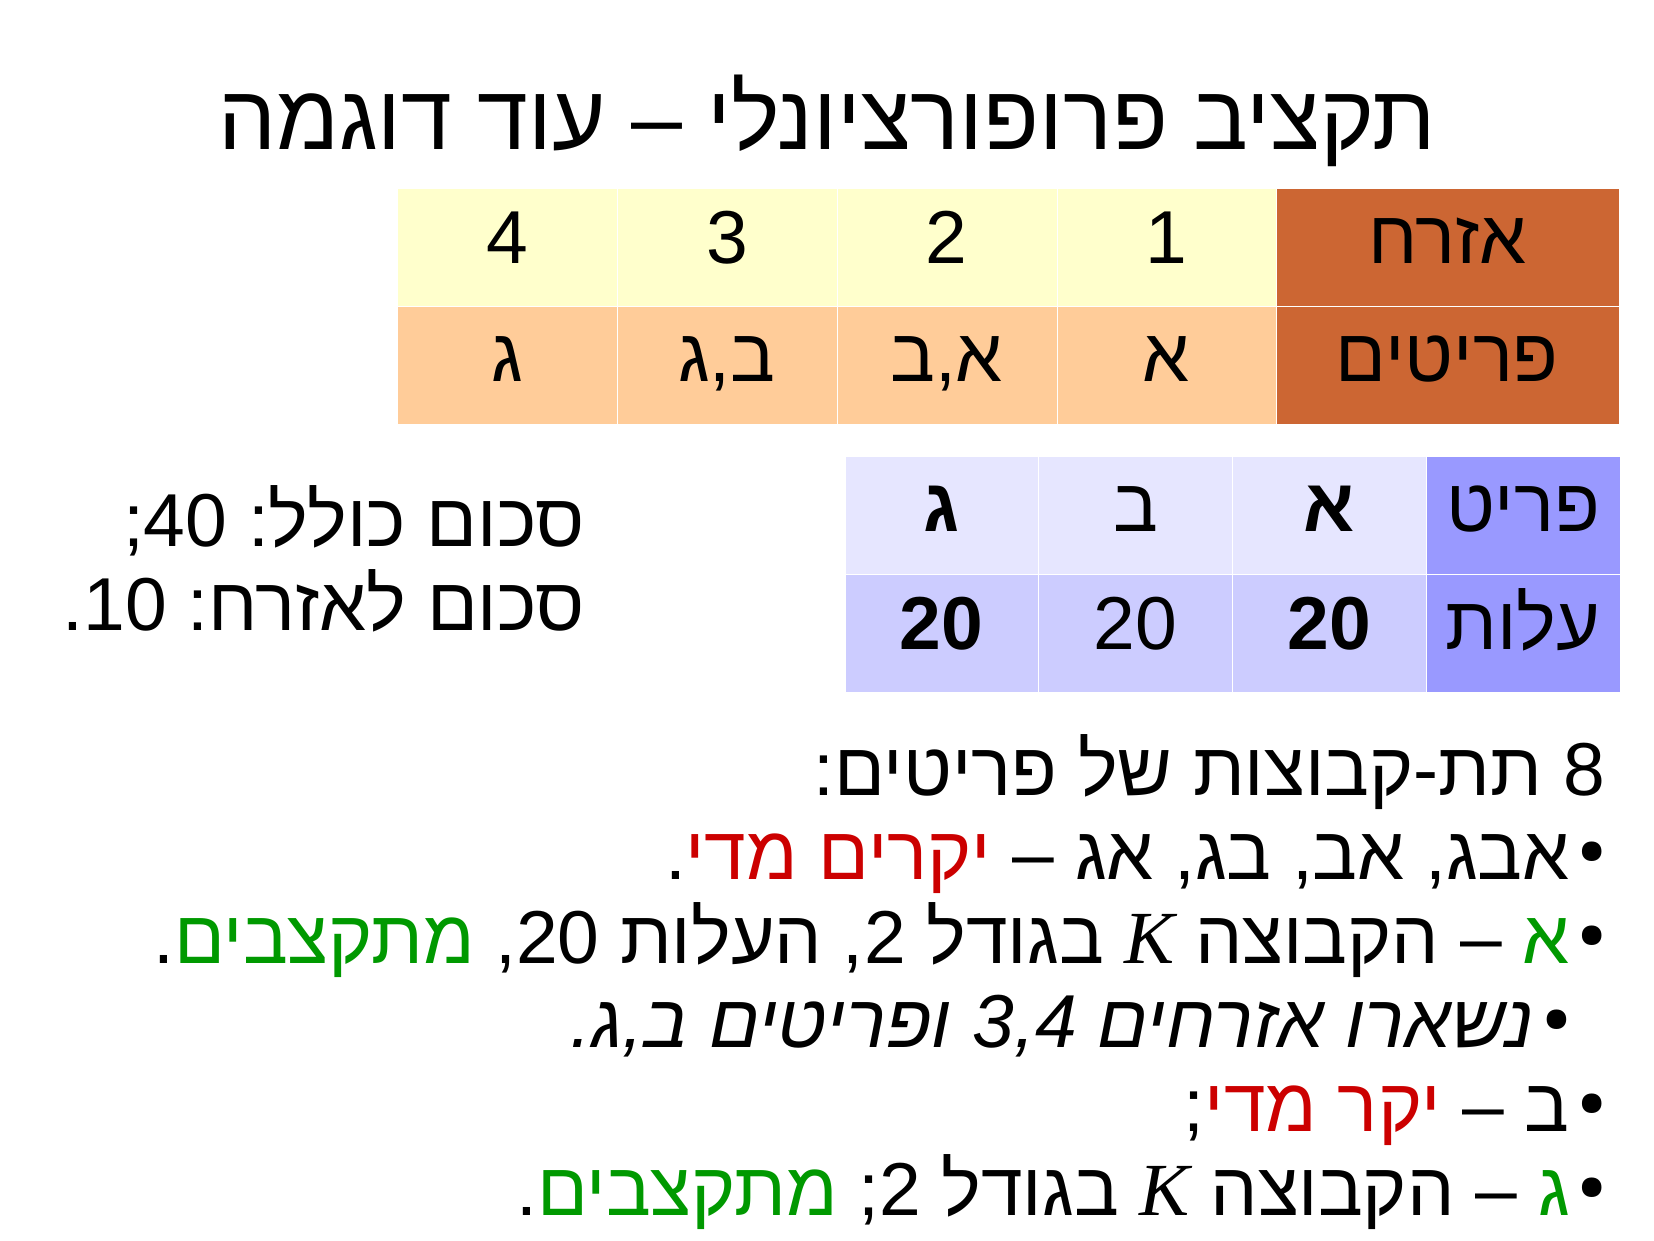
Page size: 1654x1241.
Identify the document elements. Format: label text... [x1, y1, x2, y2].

table_header 1 [1058, 189, 1276, 306]
table_header א [1233, 457, 1426, 574]
title תקציב פרופורציונלי – עוד דוגמה [80, 0, 1576, 241]
table_cell ג [398, 307, 617, 424]
text_box 8 תת-קבוצות של פריטים: אבג, אב, בג, אג – יקרים מדי. א – הקבוצה K בגודל 2, העלות 20, מתקצבים. נשארו אזרחים 3,4 ופריטים ב,ג. ב – יקר מדי; ג – הקבוצה K בגודל 2; מתקצבים. [45, 720, 1621, 1240]
table_cell עלות [1427, 575, 1620, 692]
table_cell ב,ג [618, 307, 837, 424]
text_box סכום כולל: 40; סכום לאזרח: 10. [0, 470, 601, 661]
table_header אזרח [1277, 189, 1619, 306]
table_header ג [846, 457, 1038, 574]
text_box [75, 195, 1502, 720]
table_cell א,ב [838, 307, 1057, 424]
table_header ב [1039, 457, 1232, 574]
table_cell 20 [1039, 575, 1232, 692]
table_cell א [1058, 307, 1276, 424]
table_header פריט [1427, 457, 1620, 574]
table_header 4 [398, 189, 617, 306]
table_cell 20 [1233, 575, 1426, 692]
table_header 2 [838, 189, 1057, 306]
table_header 3 [618, 189, 837, 306]
table_cell פריטים [1277, 307, 1619, 424]
table_cell 20 [846, 575, 1038, 692]
